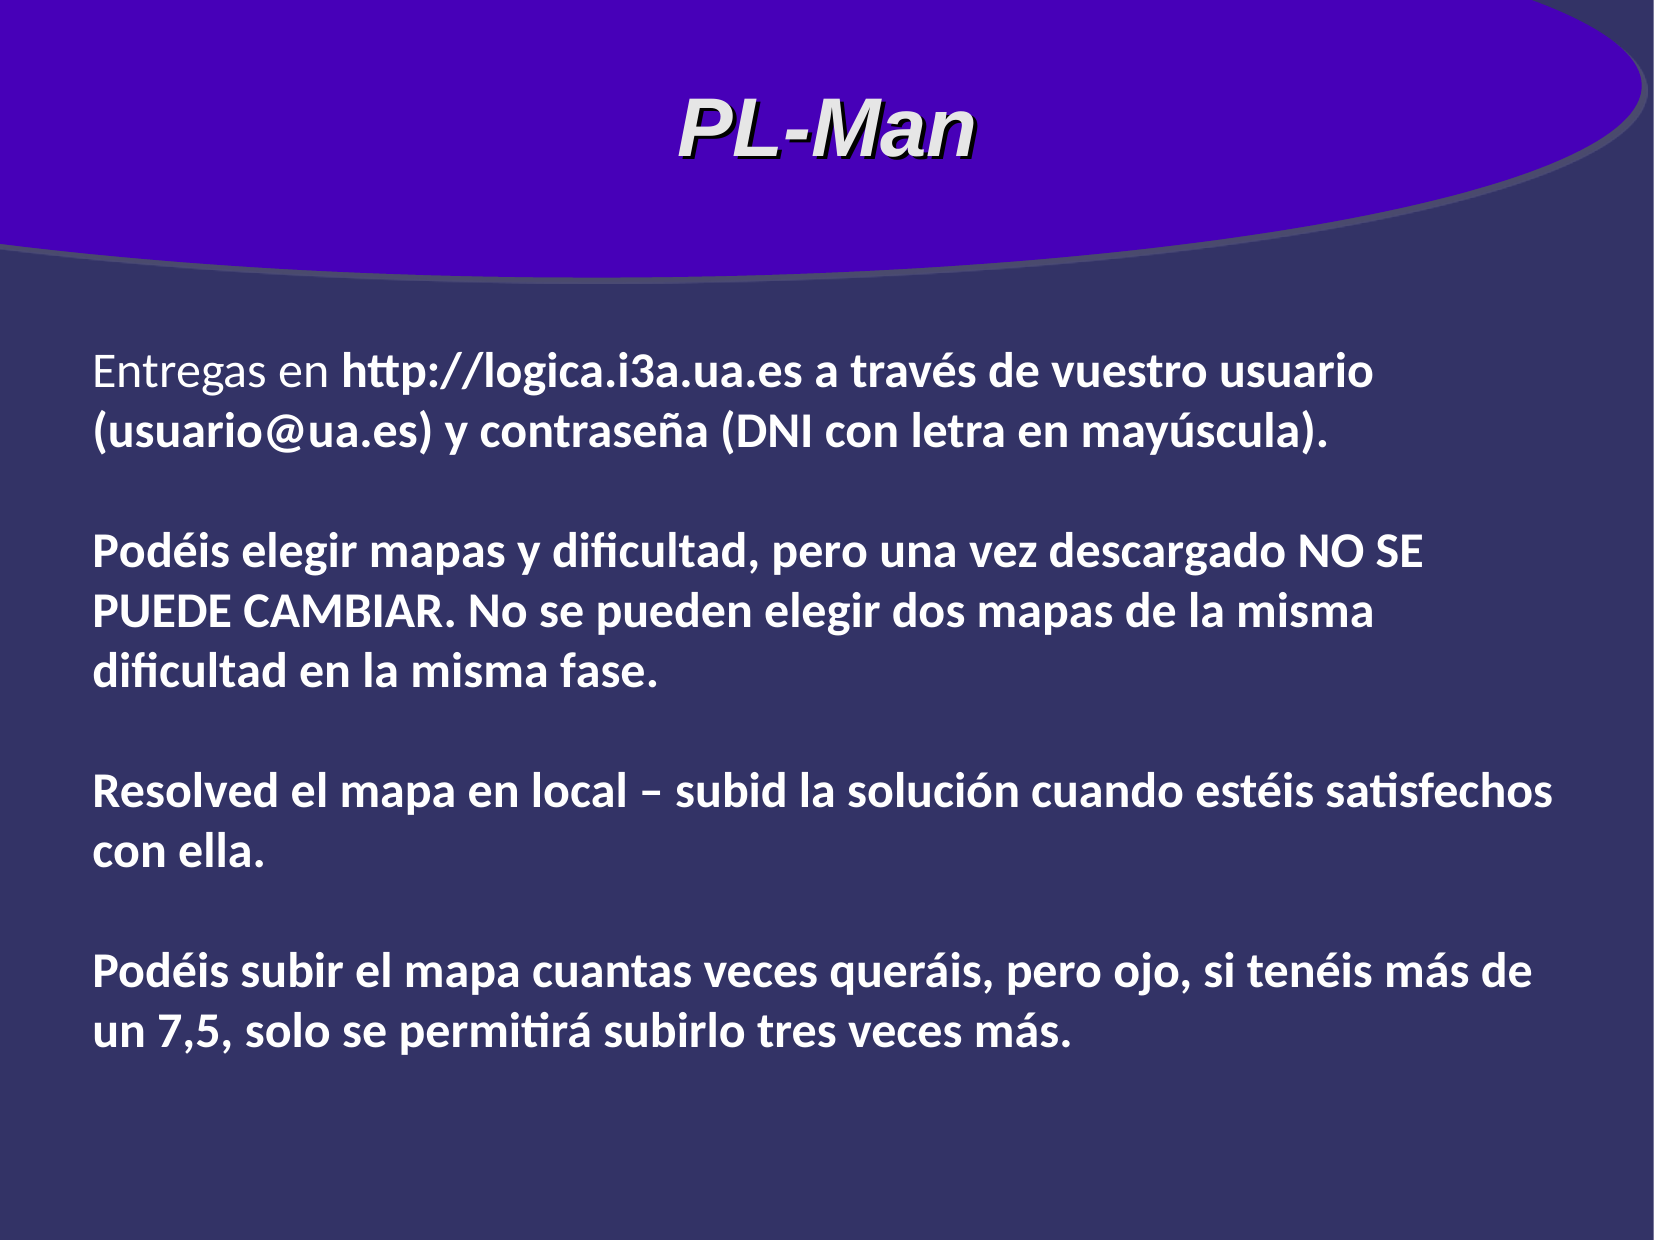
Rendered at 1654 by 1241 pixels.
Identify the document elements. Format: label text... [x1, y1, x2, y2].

text_box Entregas en http://logica.i3a.ua.es a través de vuestro usuario (usuario@ua.es) y contraseña (DNI con letra en mayúscula). Podéis elegir mapas y dificultad, pero una vez descargado NO SE PUEDE CAMBIAR. No se pueden elegir dos mapas de la misma dificultad en la misma fase. Resolved el mapa en local – subid la solución cuando estéis satisfechos con ella. Podéis subir el mapa cuantas veces queráis, pero ojo, si tenéis más de un 7,5, solo se permitirá subirlo tres veces más. [77, 330, 1578, 1194]
text_box PL-Man [121, 72, 1534, 174]
